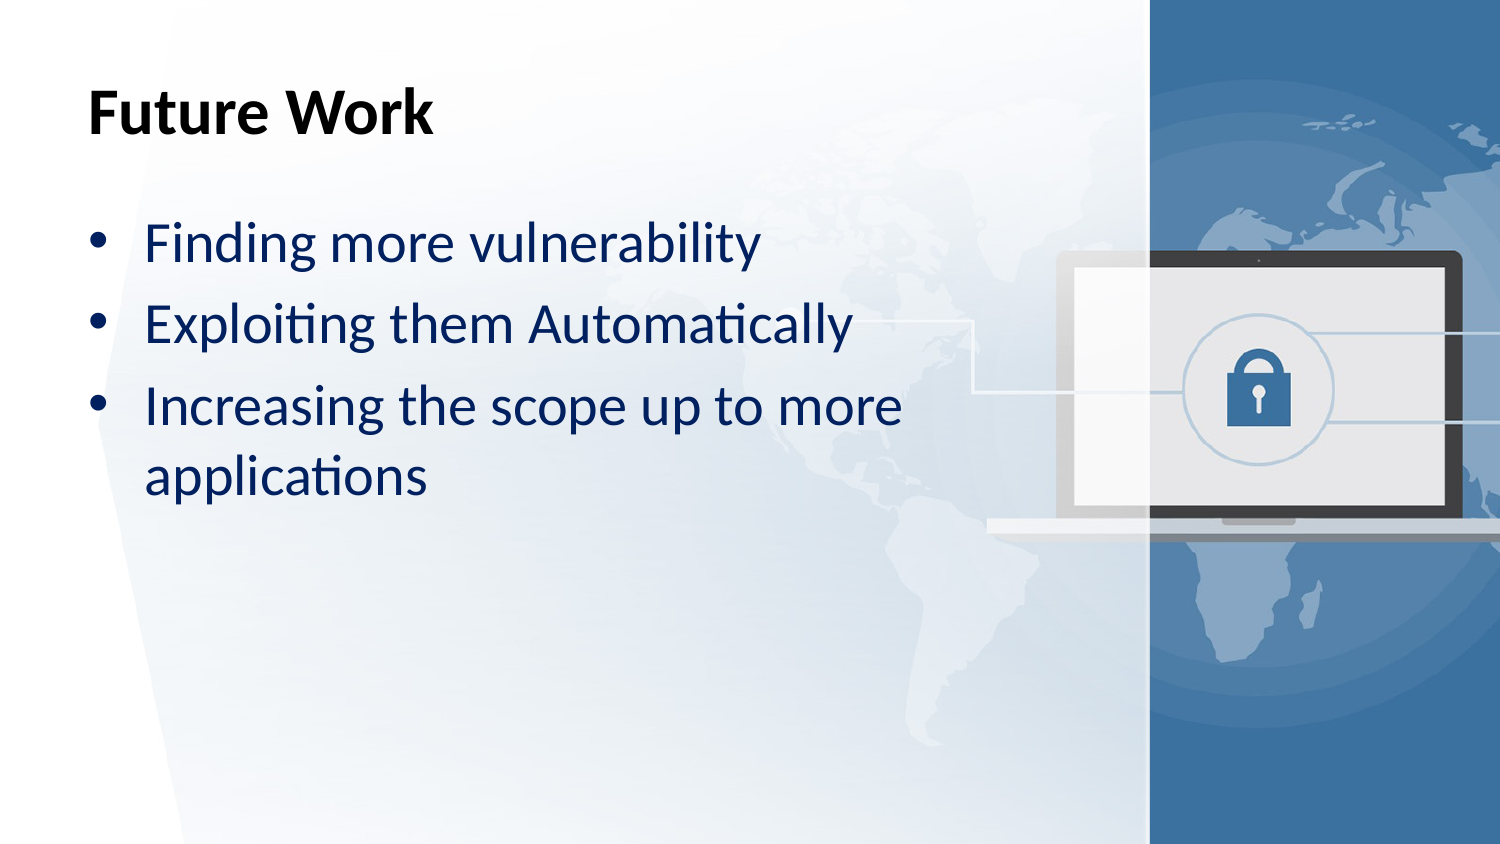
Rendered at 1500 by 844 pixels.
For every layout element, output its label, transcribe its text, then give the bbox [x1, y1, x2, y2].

picture [0, 0, 1500, 844]
title Future Work [73, 71, 1051, 165]
list Finding more vulnerability Exploiting them Automatically Increasing the scope up to more applications [73, 196, 1051, 773]
